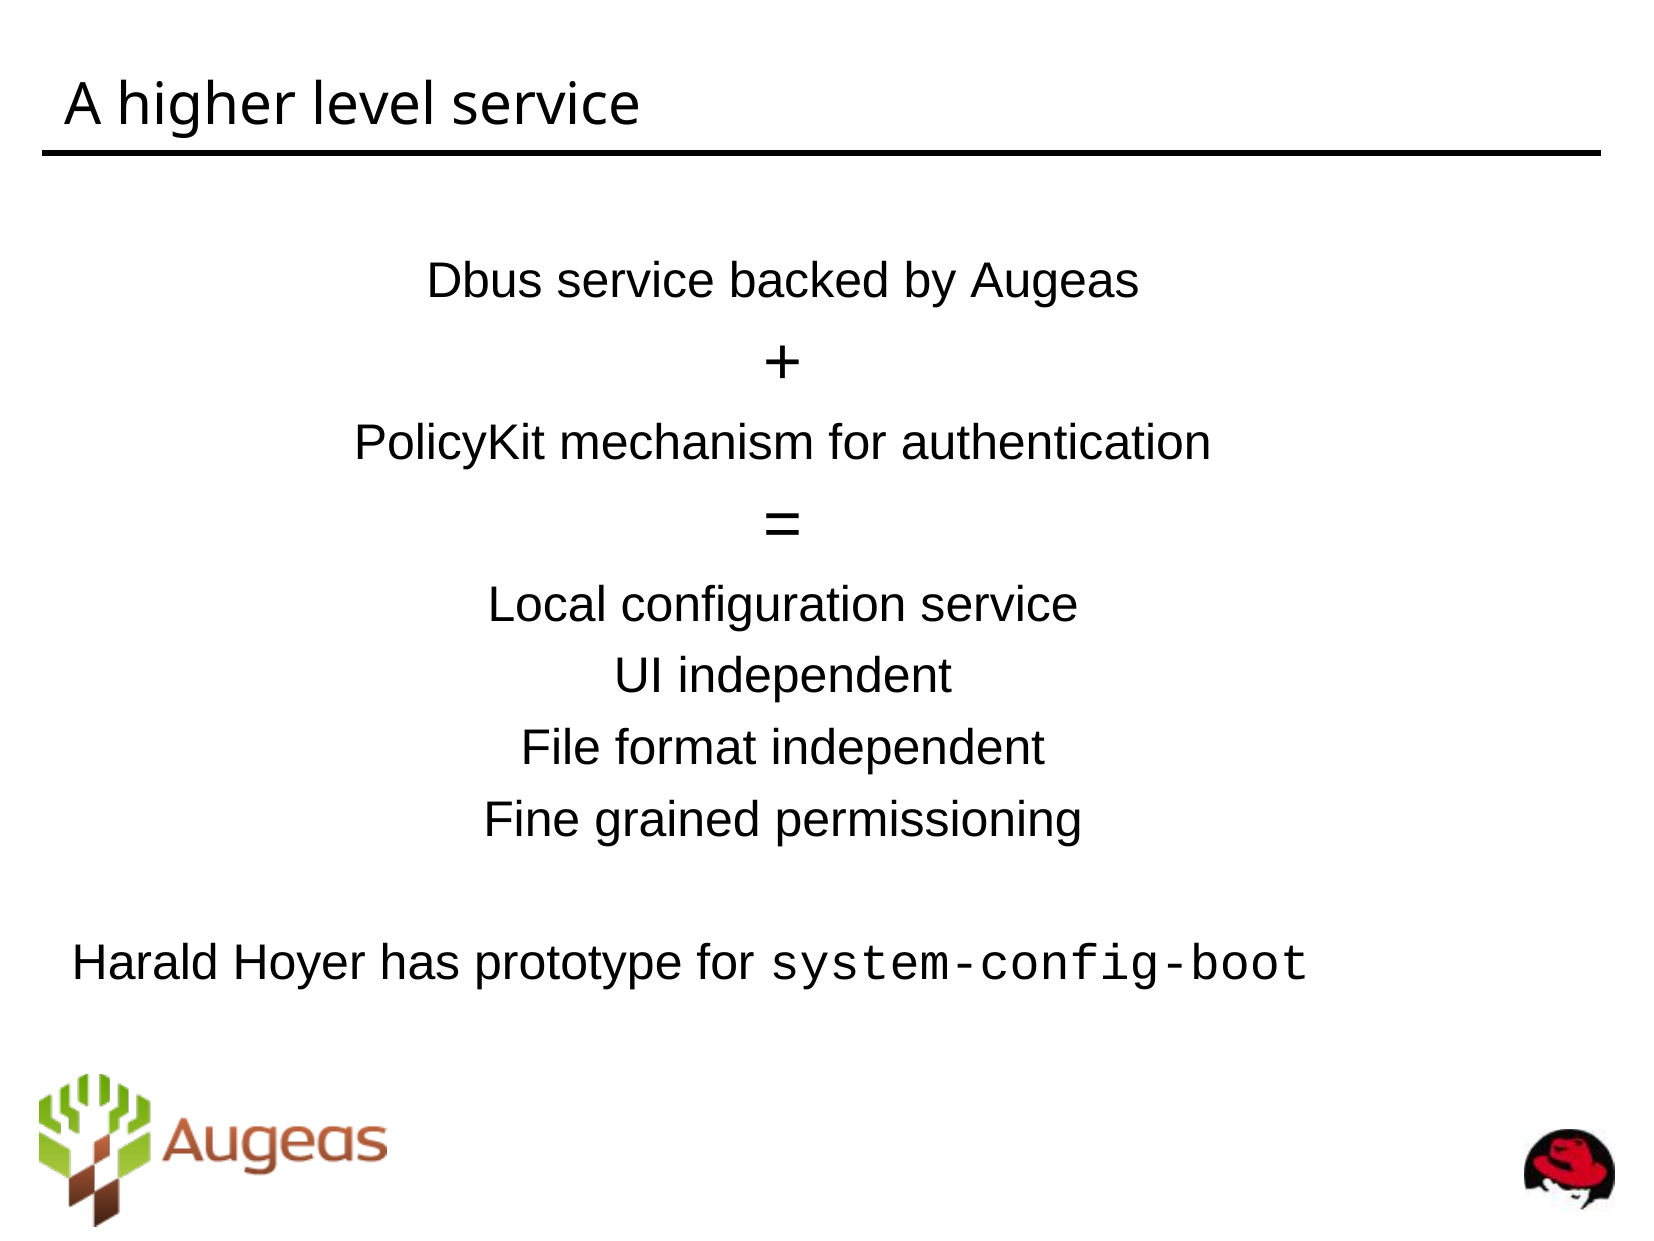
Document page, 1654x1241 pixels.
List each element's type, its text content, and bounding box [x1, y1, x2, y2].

list Dbus service backed by Augeas + PolicyKit mechanism for authentication = Local configuration service UI independent File format independent Fine grained permissioning Harald Hoyer has prototype for system-config-boot [71, 180, 1495, 1089]
picture [39, 1074, 387, 1227]
title A higher level service [64, 42, 1496, 161]
picture [1524, 1129, 1615, 1220]
